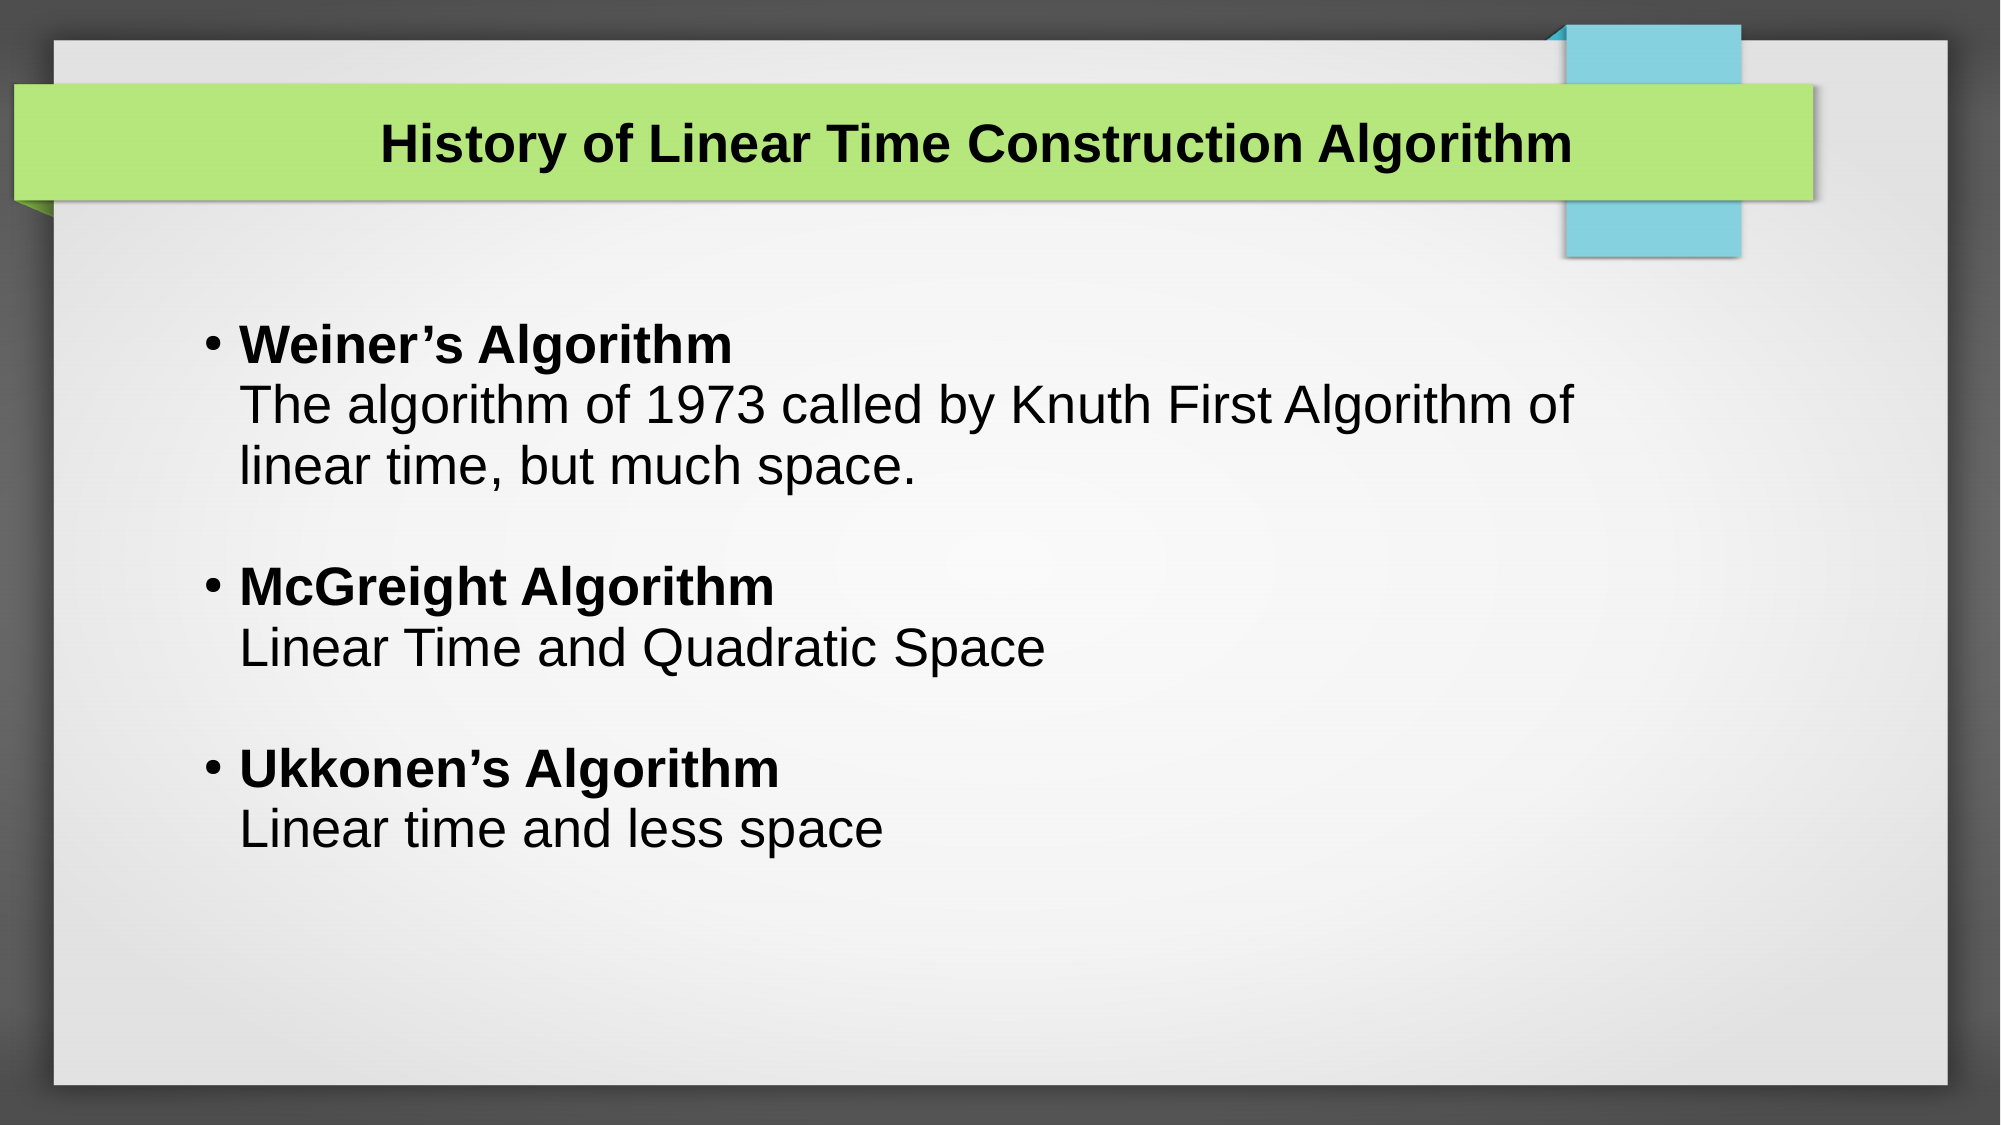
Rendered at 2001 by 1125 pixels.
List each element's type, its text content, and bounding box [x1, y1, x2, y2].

text_box Weiner’s Algorithm The algorithm of 1973 called by Knuth First Algorithm of linear time, but much space. McGreight Algorithm Linear Time and Quadratic Space Ukkonen’s Algorithm Linear time and less space [188, 307, 1689, 928]
text_box History of Linear Time Construction Algorithm [366, 106, 1591, 182]
picture [0, 0, 2001, 1125]
